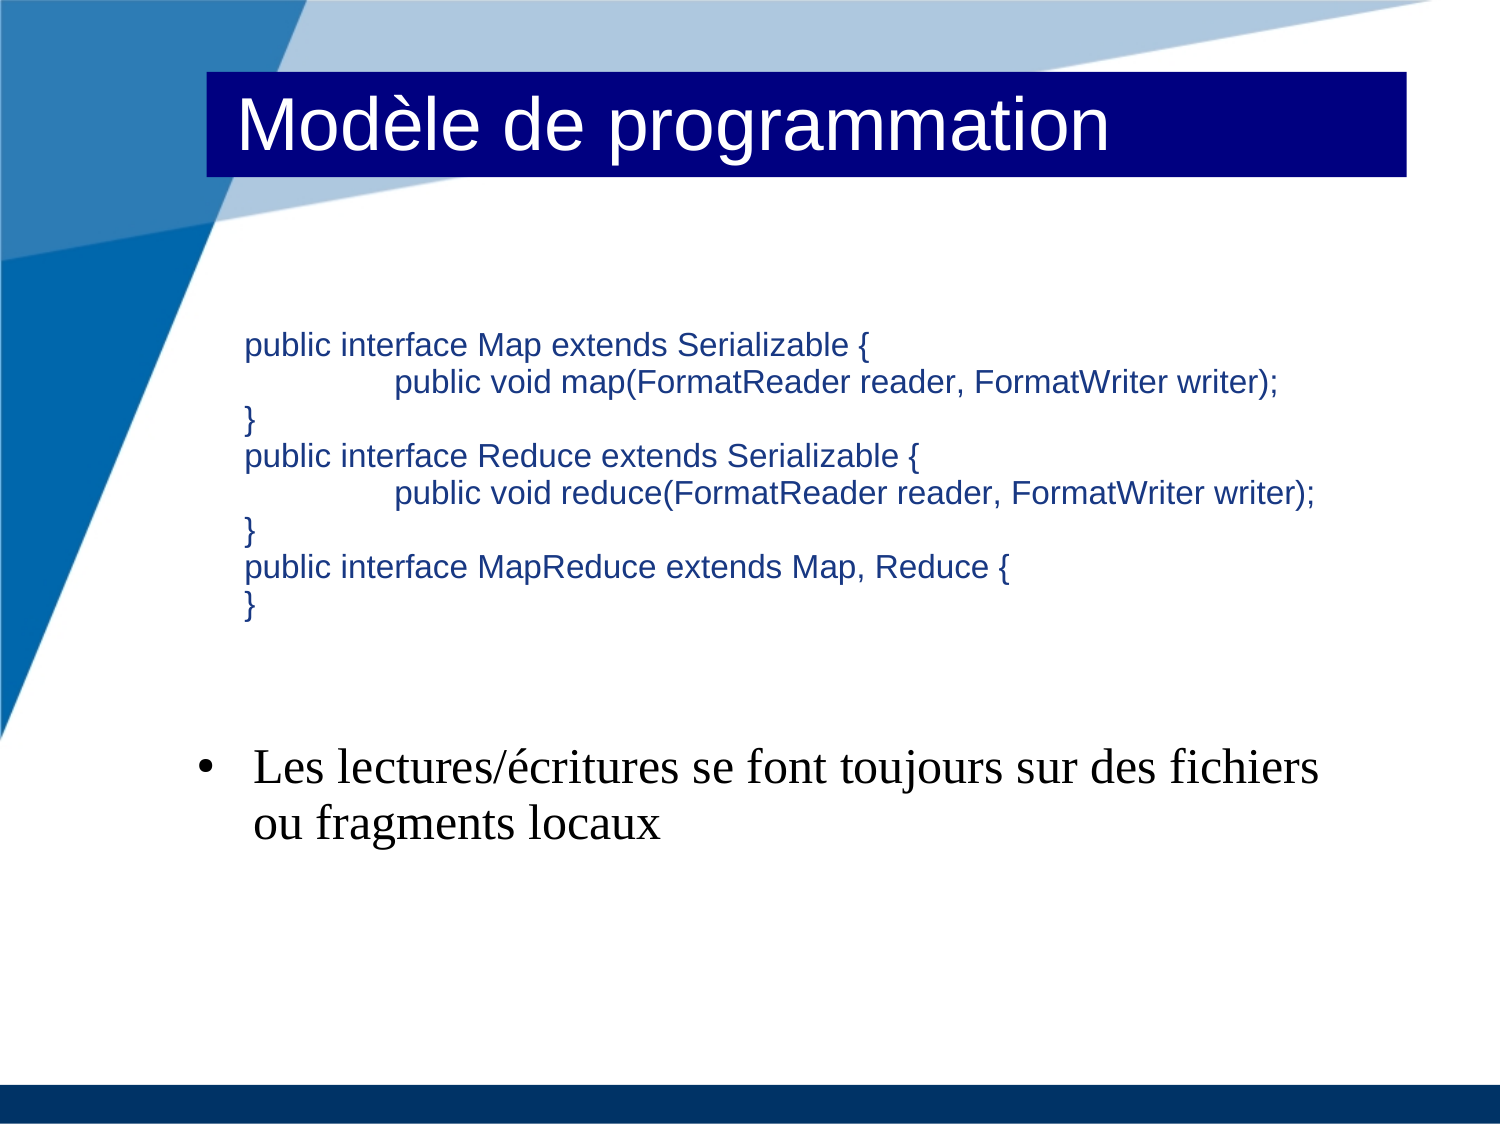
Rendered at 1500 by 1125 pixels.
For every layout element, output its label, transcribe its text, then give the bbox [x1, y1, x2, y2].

title Modèle de programmation [206, 71, 1407, 178]
list Les lectures/écritures se font toujours sur des fichiers ou fragments locaux [196, 739, 1372, 885]
text_box public interface Map extends Serializable { public void map(FormatReader reader, FormatWriter writer); } public interface Reduce extends Serializable { public void reduce(FormatReader reader, FormatWriter writer); } public interface MapReduce extends Map, Reduce { } [229, 318, 1462, 672]
picture [0, 0, 1500, 842]
